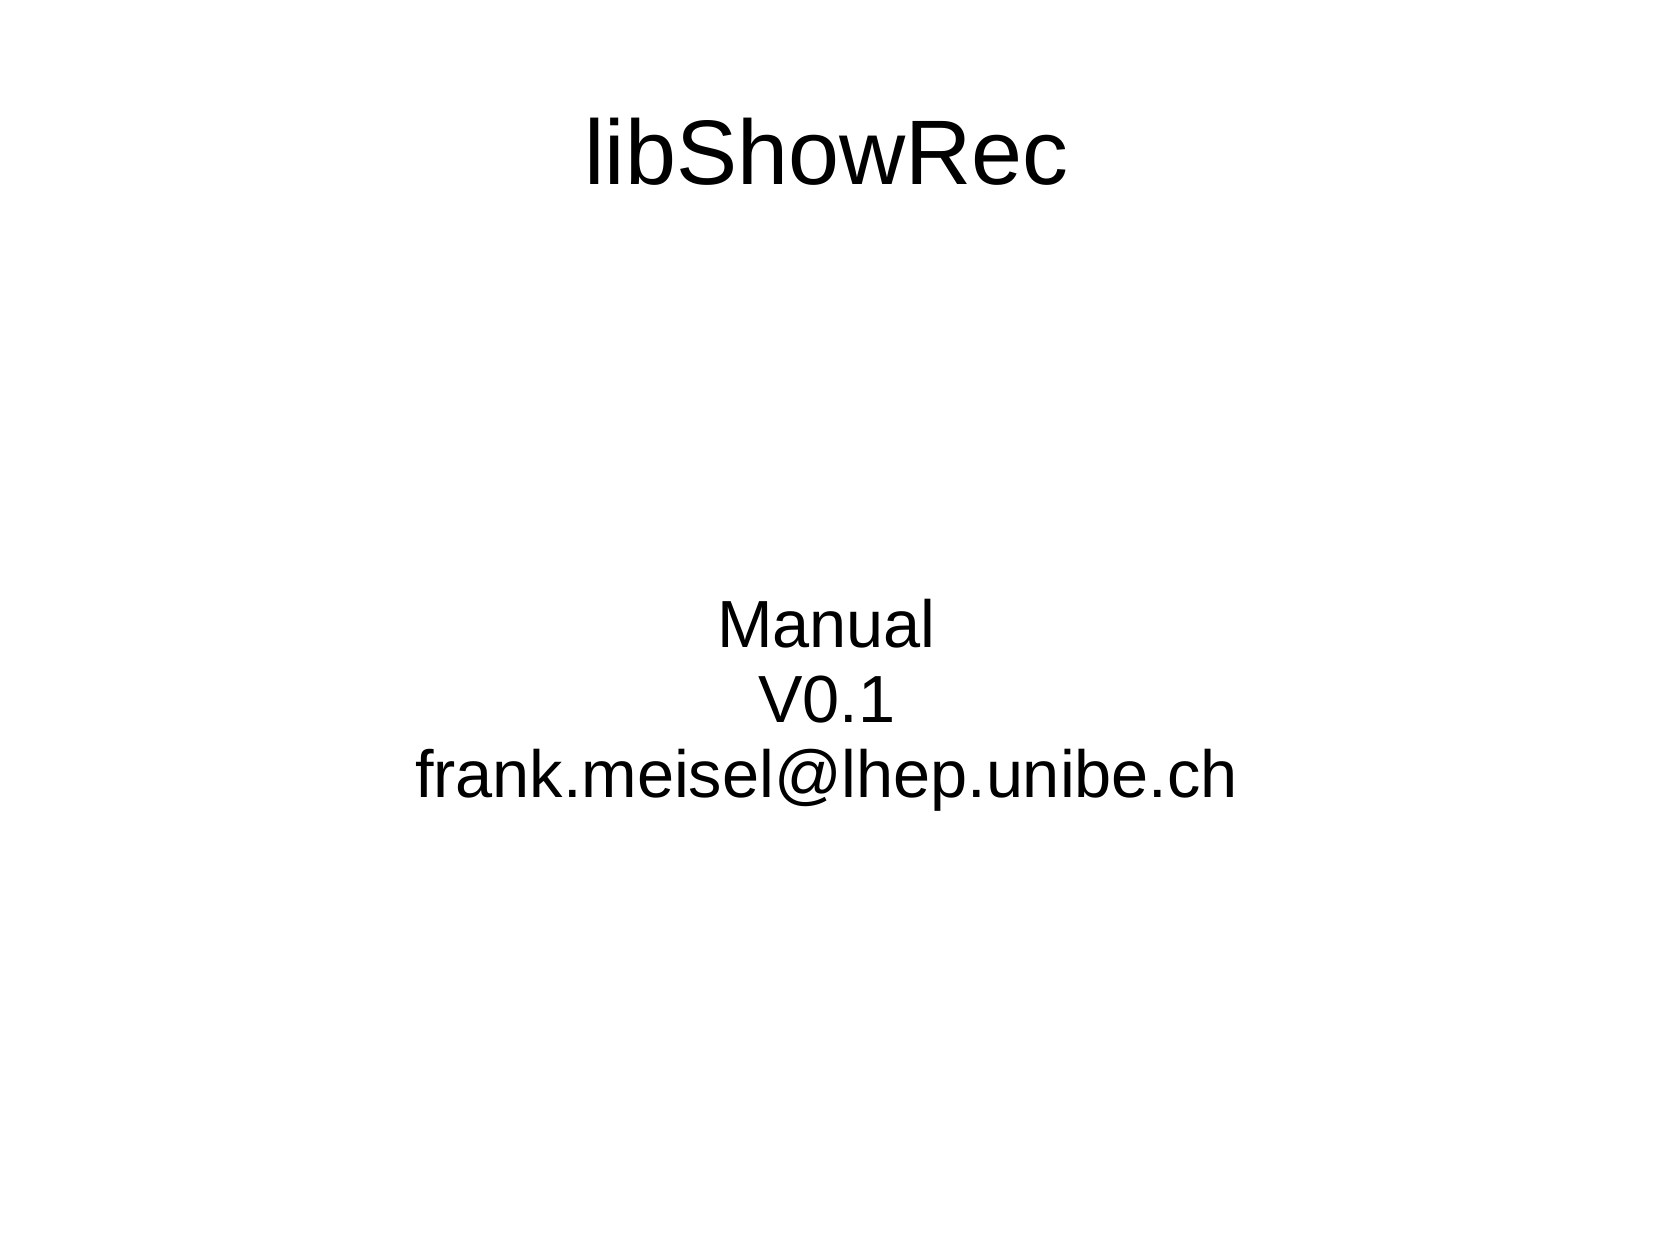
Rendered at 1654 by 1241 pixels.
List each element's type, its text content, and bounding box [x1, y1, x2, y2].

title libShowRec [82, 49, 1571, 257]
subtitle Manual V0.1 frank.meisel@lhep.unibe.ch [82, 290, 1571, 1109]
